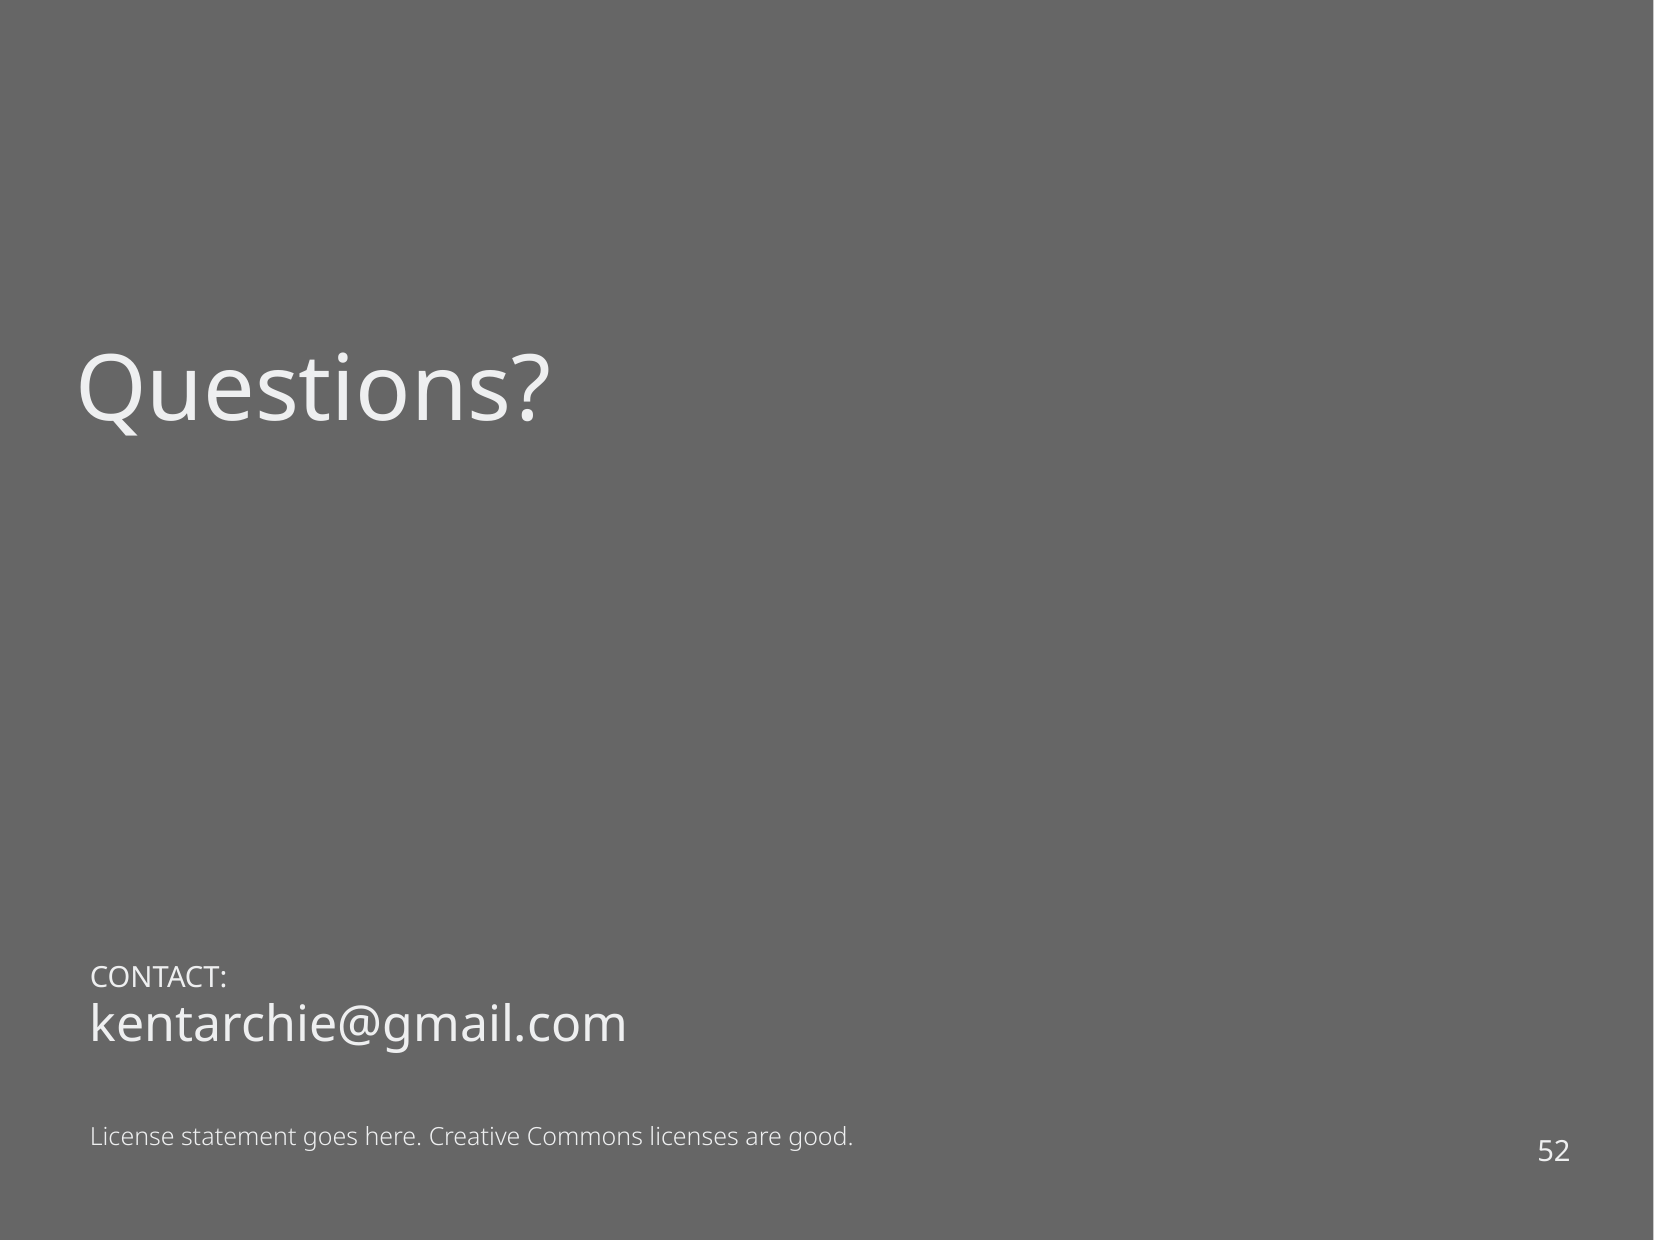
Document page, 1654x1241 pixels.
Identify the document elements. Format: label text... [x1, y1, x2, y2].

text_box License statement goes here. Creative Commons licenses are good. [75, 1111, 1613, 1185]
text_box CONTACT: [75, 949, 1611, 999]
text_box kentarchie@gmail.com [75, 999, 1611, 1054]
title Questions? [75, 288, 1576, 481]
